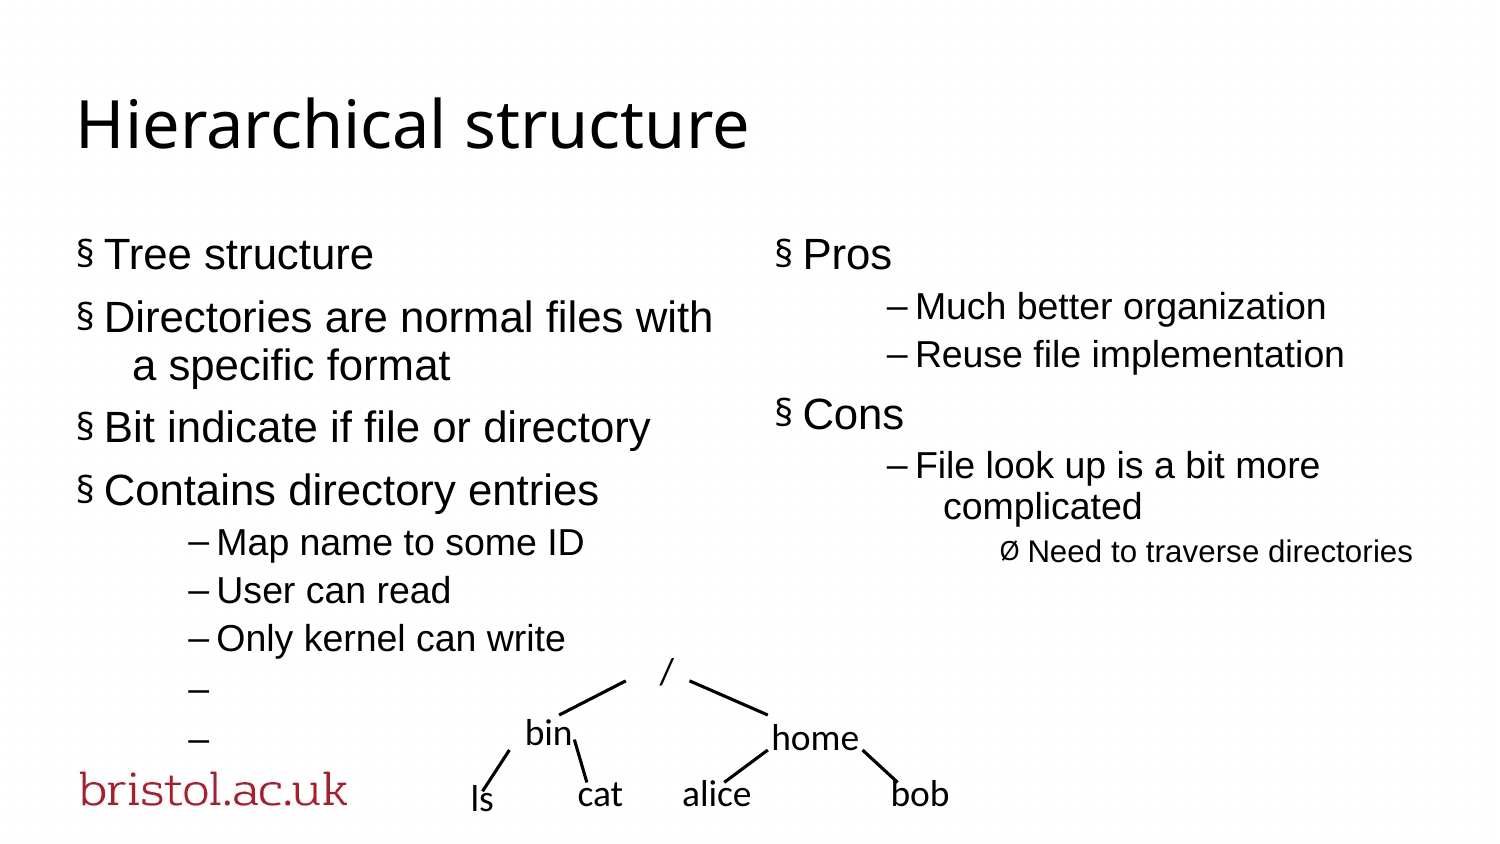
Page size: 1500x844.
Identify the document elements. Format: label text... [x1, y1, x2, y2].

title Hierarchical structure [60, 44, 1440, 209]
text_box bin [509, 700, 589, 762]
text_box bob [875, 761, 966, 822]
list Pros Much better organization Reuse file implementation Cons File look up is a bit more complicated Need to traverse directories [759, 224, 1440, 699]
text_box alice [667, 761, 768, 822]
text_box home [756, 705, 876, 767]
text_box / [644, 639, 690, 701]
text_box cat [562, 761, 640, 822]
text_box ls [455, 766, 510, 827]
list Tree structure Directories are normal files with a specific format Bit indicate if file or directory Contains directory entries Map name to some ID User can read Only kernel can write [60, 224, 741, 699]
